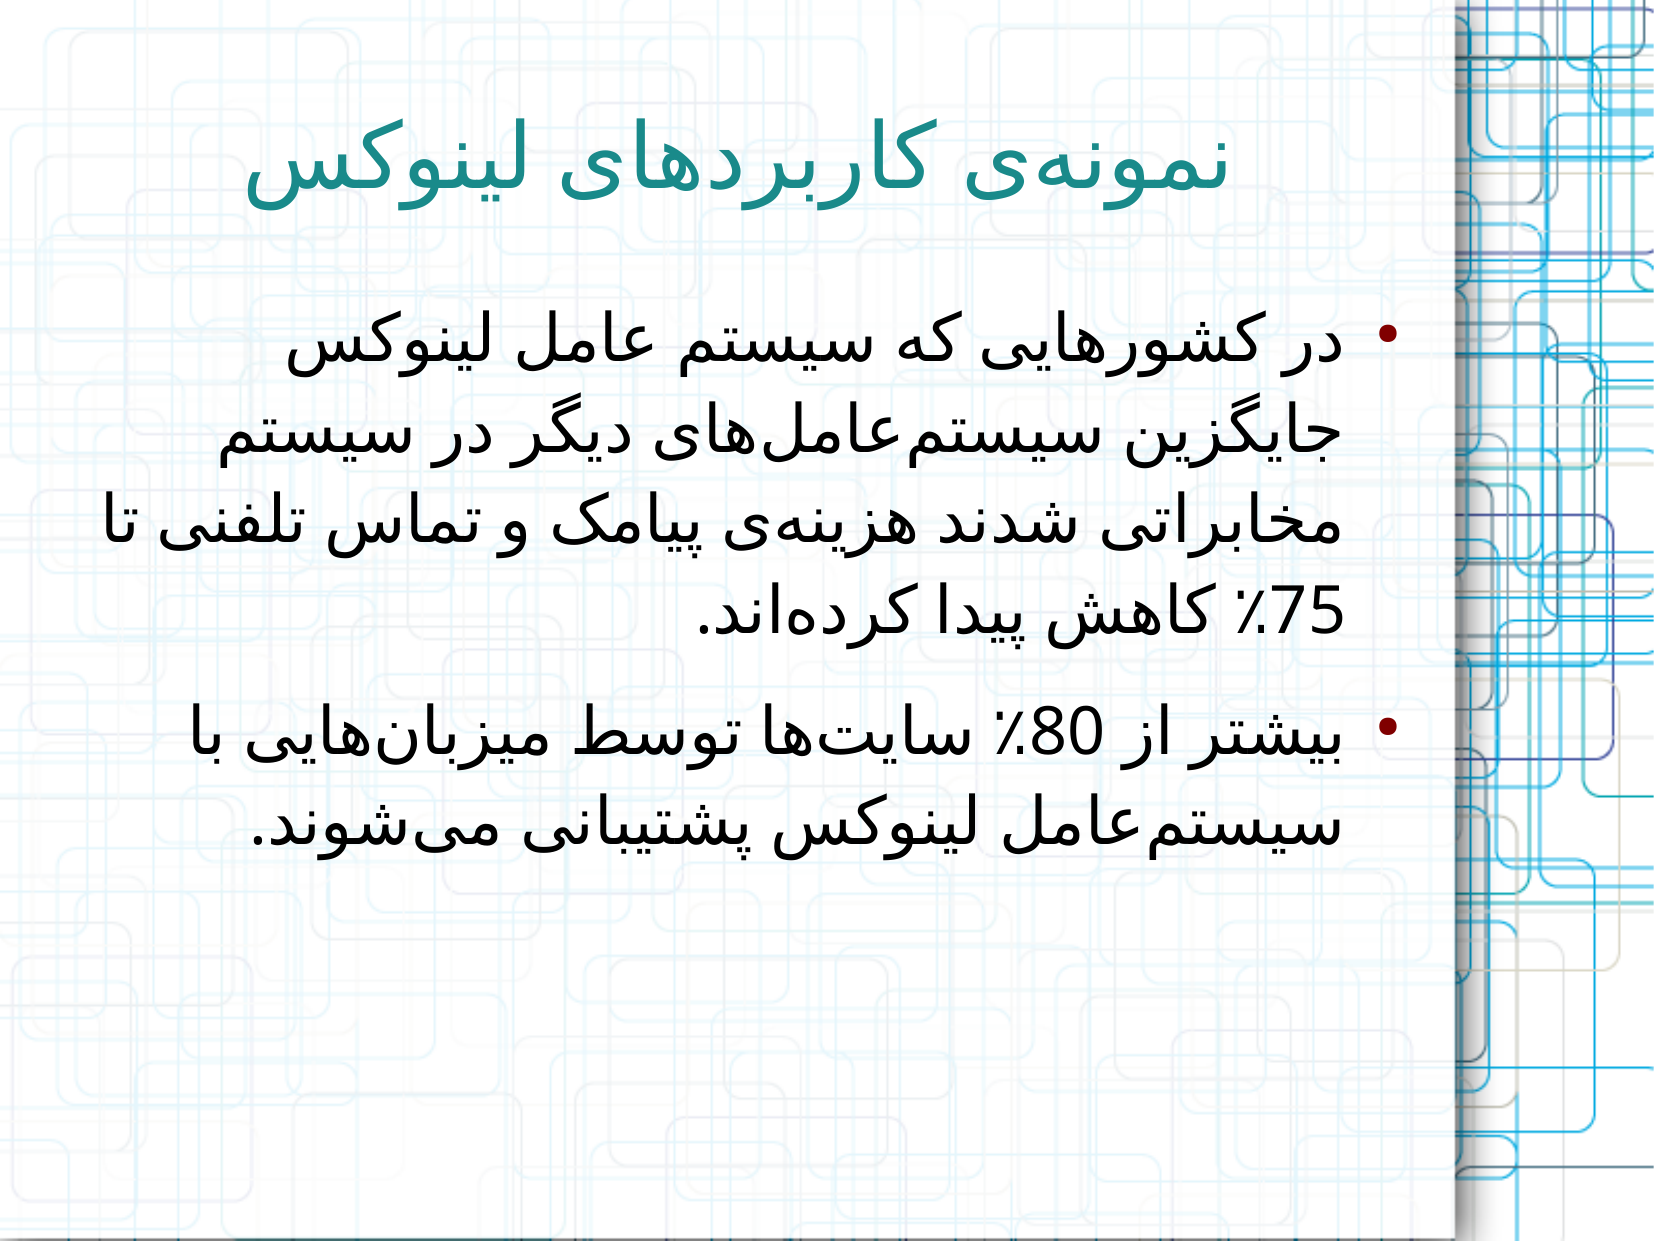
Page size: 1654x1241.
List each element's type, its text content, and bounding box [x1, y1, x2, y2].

picture [0, 0, 1654, 1241]
list در کشور‌هایی که سیستم عامل لینوکس جایگزین سیستم‌عامل‌های دیگر در سیستم مخابراتی شدند هزینه‌ی پیامک و تماس تلفنی تا 75٪ کاهش پیدا کرده‌اند. بیشتر از 80٪ سایت‌ها توسط میزبان‌هایی با سیستم‌عامل لینوکس پشتیبانی می‌شوند. [82, 290, 1418, 1010]
title نمونه‌ی کاربردهای لینوکس [59, 49, 1418, 257]
